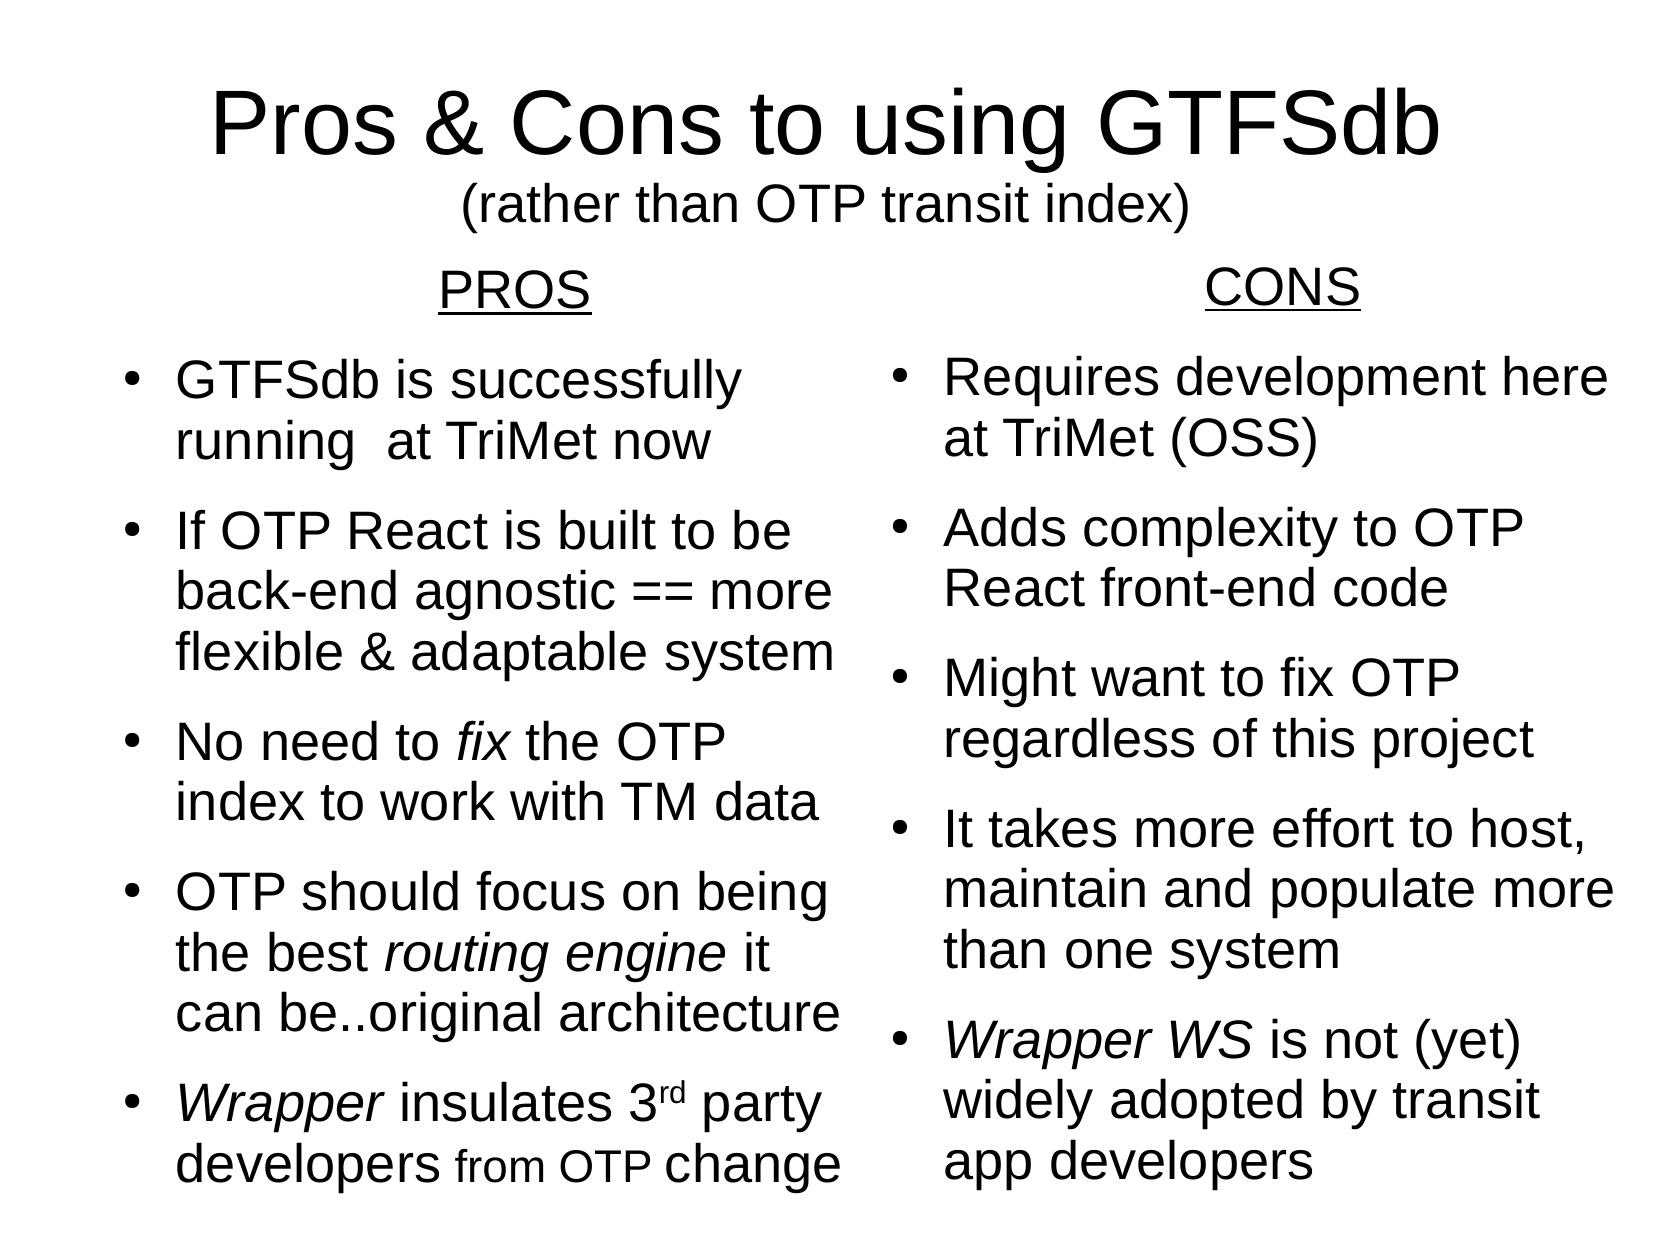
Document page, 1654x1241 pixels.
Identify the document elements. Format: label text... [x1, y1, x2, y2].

list CONS Requires development here at TriMet (OSS) Adds complexity to OTP React front-end code Might want to fix OTP regardless of this project It takes more effort to host, maintain and populate more than one system Wrapper WS is not (yet) widely adopted by transit app developers [872, 256, 1623, 1197]
list PROS GTFSdb is successfully running at TriMet now If OTP React is built to be back-end agnostic == more flexible & adaptable system No need to fix the OTP index to work with TM data OTP should focus on being the best routing engine it can be..original architecture Wrapper insulates 3rd party developers from OTP change [105, 259, 856, 1201]
title Pros & Cons to using GTFSdb (rather than OTP transit index) [82, 49, 1571, 257]
